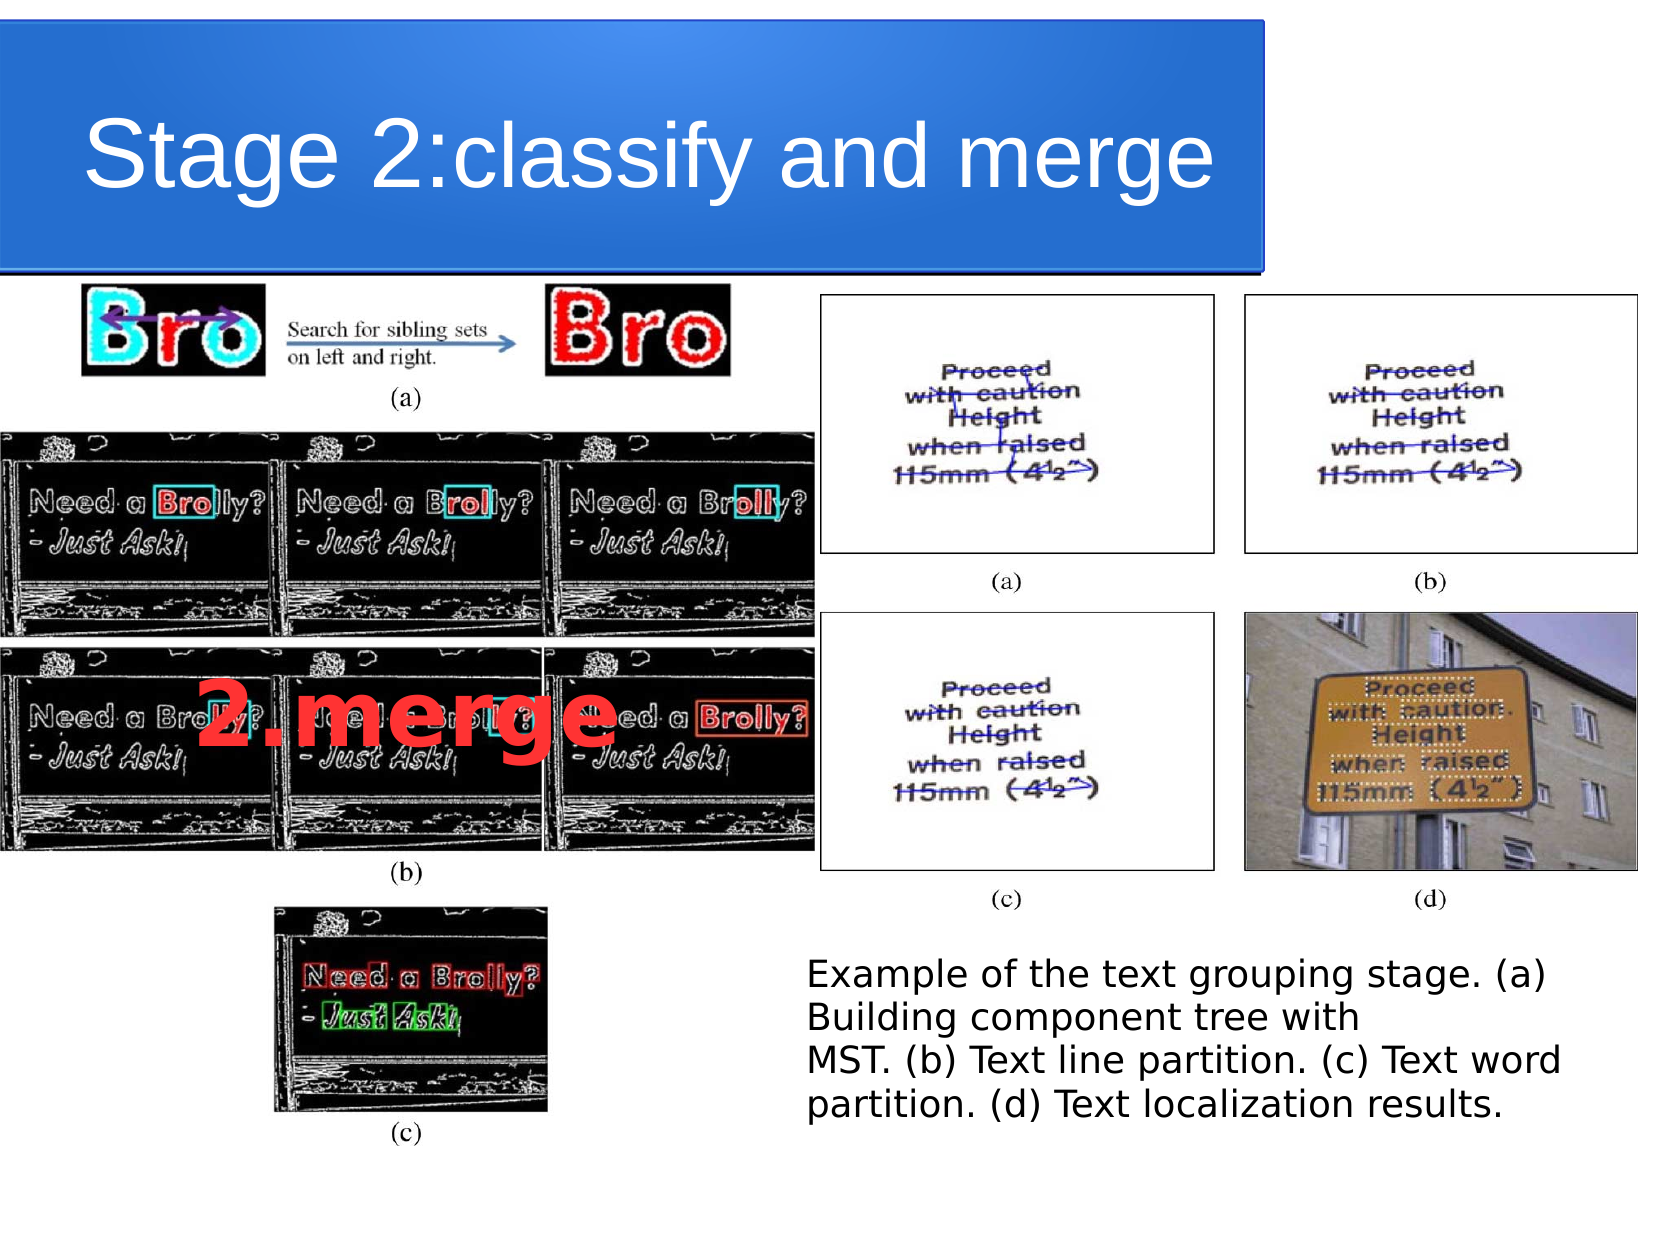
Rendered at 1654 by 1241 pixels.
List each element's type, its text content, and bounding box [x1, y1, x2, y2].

title Stage 2:classify and merge [82, 42, 1250, 264]
text_box Example of the text grouping stage. (a) Building component tree with MST. (b) Text line partition. (c) Text word partition. (d) Text localization results. [791, 944, 1593, 1177]
picture [0, 283, 815, 1146]
picture [820, 294, 1638, 910]
